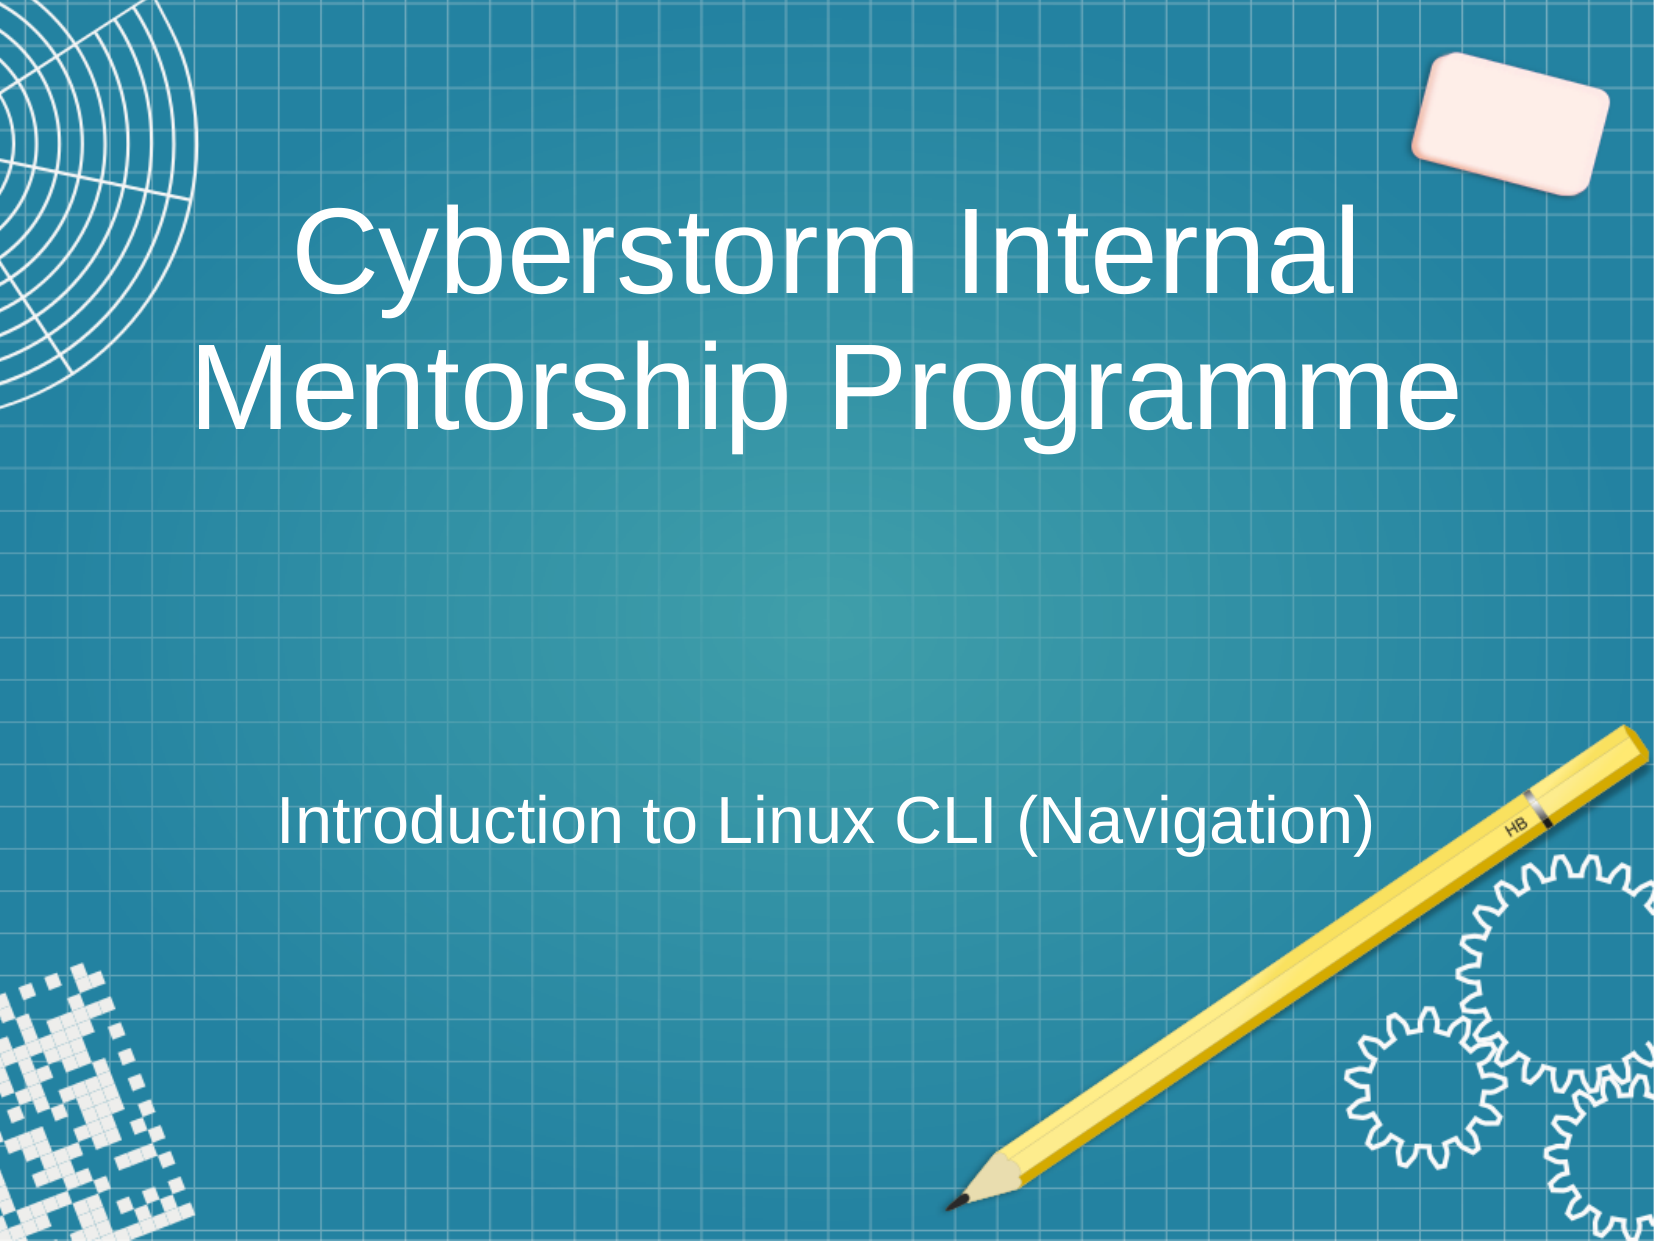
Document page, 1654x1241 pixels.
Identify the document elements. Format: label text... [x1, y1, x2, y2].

subtitle Introduction to Linux CLI (Navigation) [82, 519, 1571, 1123]
title Cyberstorm Internal Mentorship Programme [82, 177, 1571, 461]
picture [0, 0, 1654, 1241]
